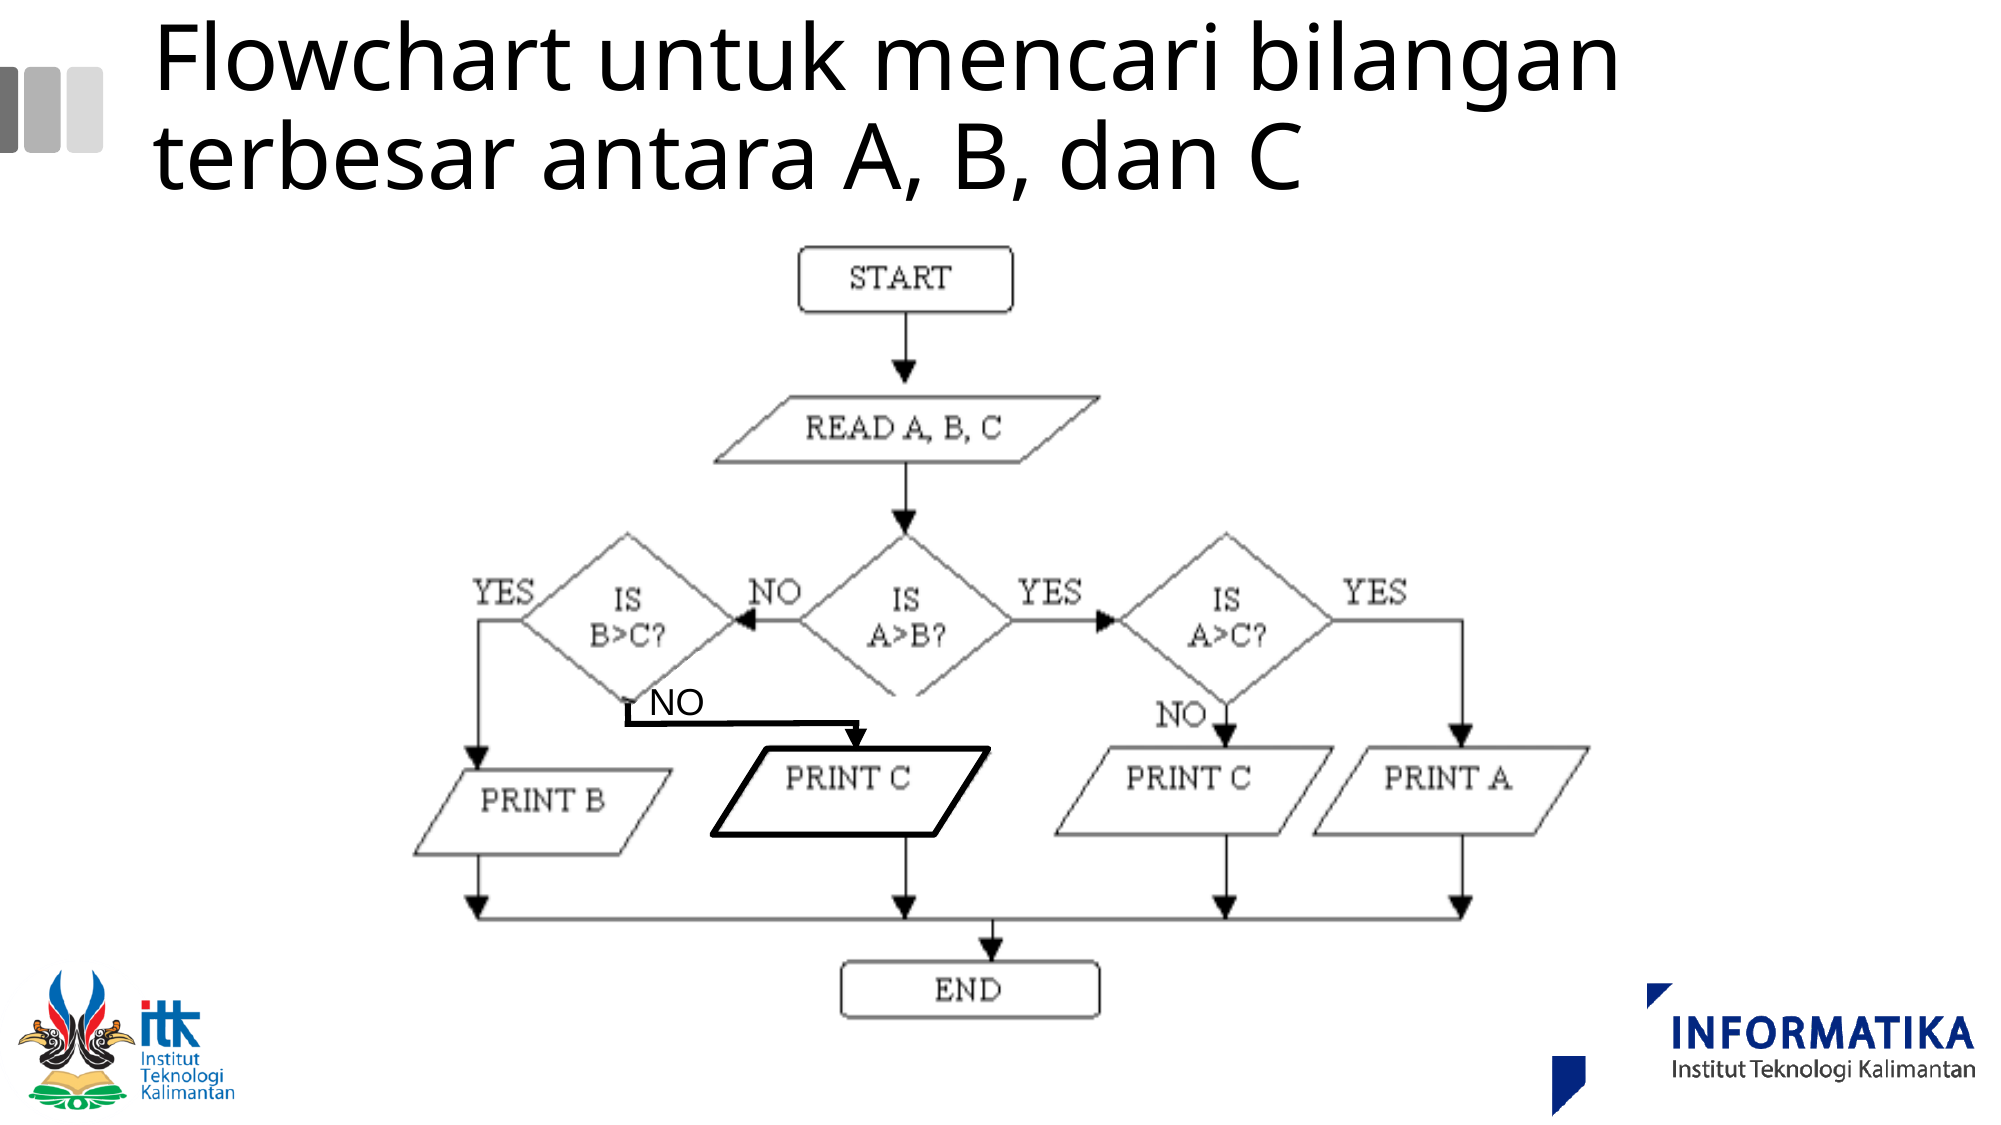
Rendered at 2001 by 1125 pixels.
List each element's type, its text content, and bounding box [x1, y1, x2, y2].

text_box [561, 712, 786, 764]
text_box [670, 651, 863, 720]
picture [0, 935, 253, 1125]
picture [353, 204, 1976, 1118]
text_box NO [633, 674, 720, 732]
title Flowchart untuk mencari bilangan terbesar antara A, B, dan C [137, 1, 1863, 219]
